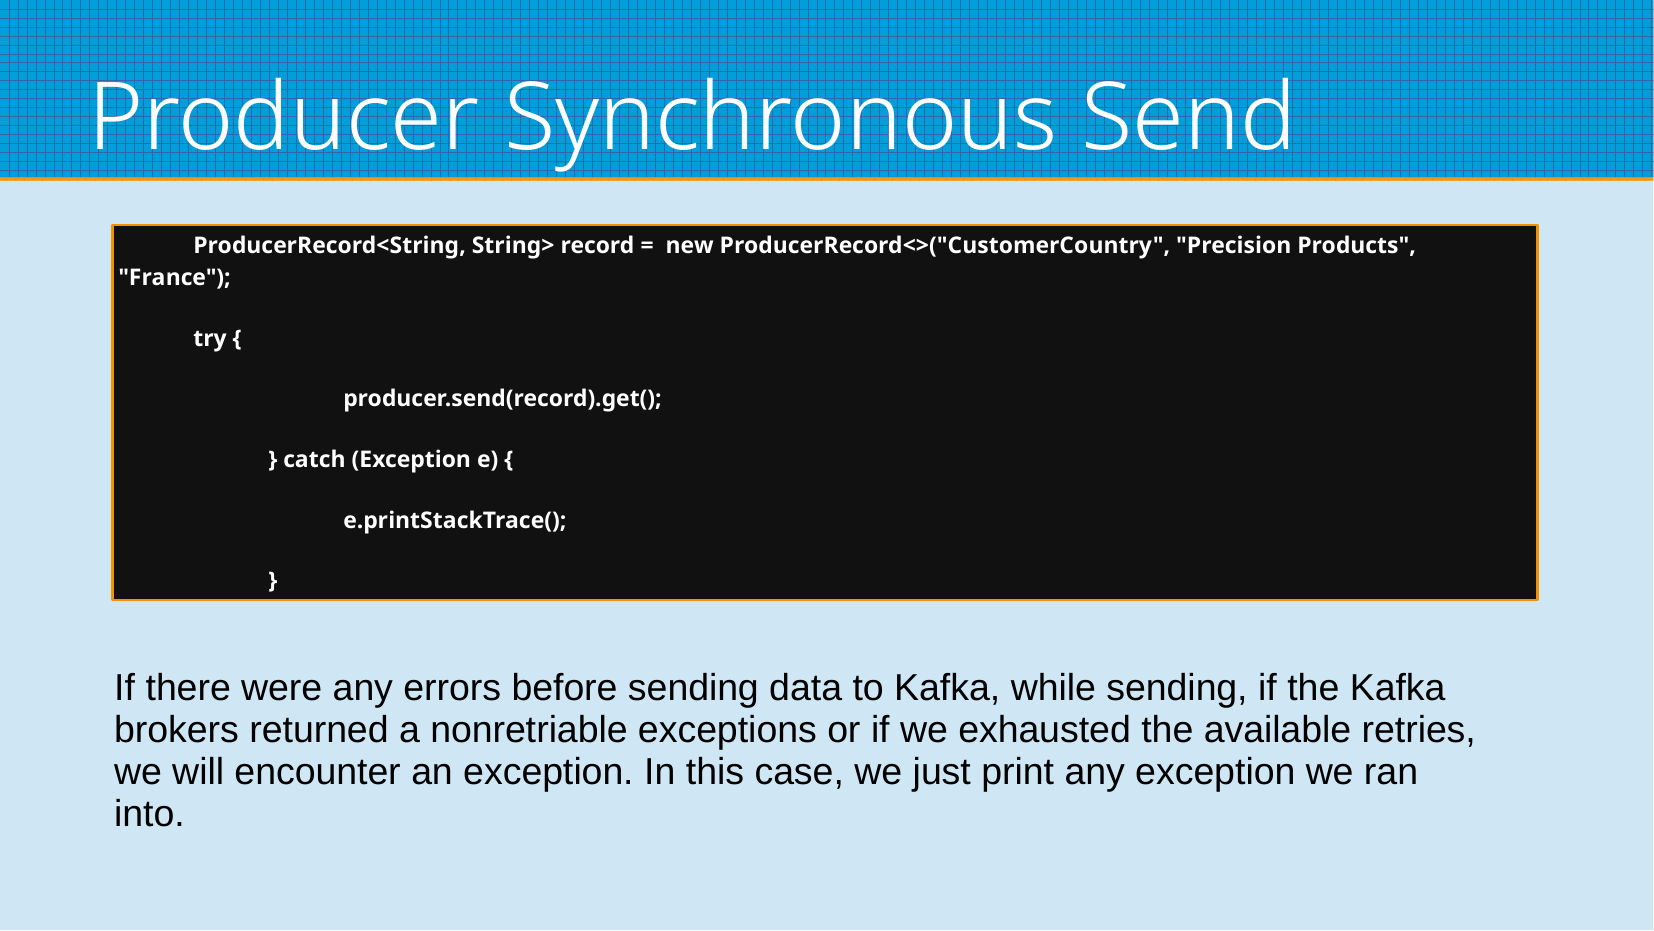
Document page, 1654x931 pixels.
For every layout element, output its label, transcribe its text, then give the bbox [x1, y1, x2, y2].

text_box ProducerRecord<String, String> record = new ProducerRecord<>("CustomerCountry", "Precision Products", "France"); try { producer.send(record).get(); } catch (Exception e) { e.printStackTrace(); } [112, 225, 1538, 601]
title Producer Synchronous Send [88, 14, 1565, 178]
text_box If there were any errors before sending data to Kafka, while sending, if the Kafka brokers returned a nonretriable exceptions or if we exhausted the available retries, we will encounter an exception. In this case, we just print any exception we ran into. [37, 642, 1498, 860]
